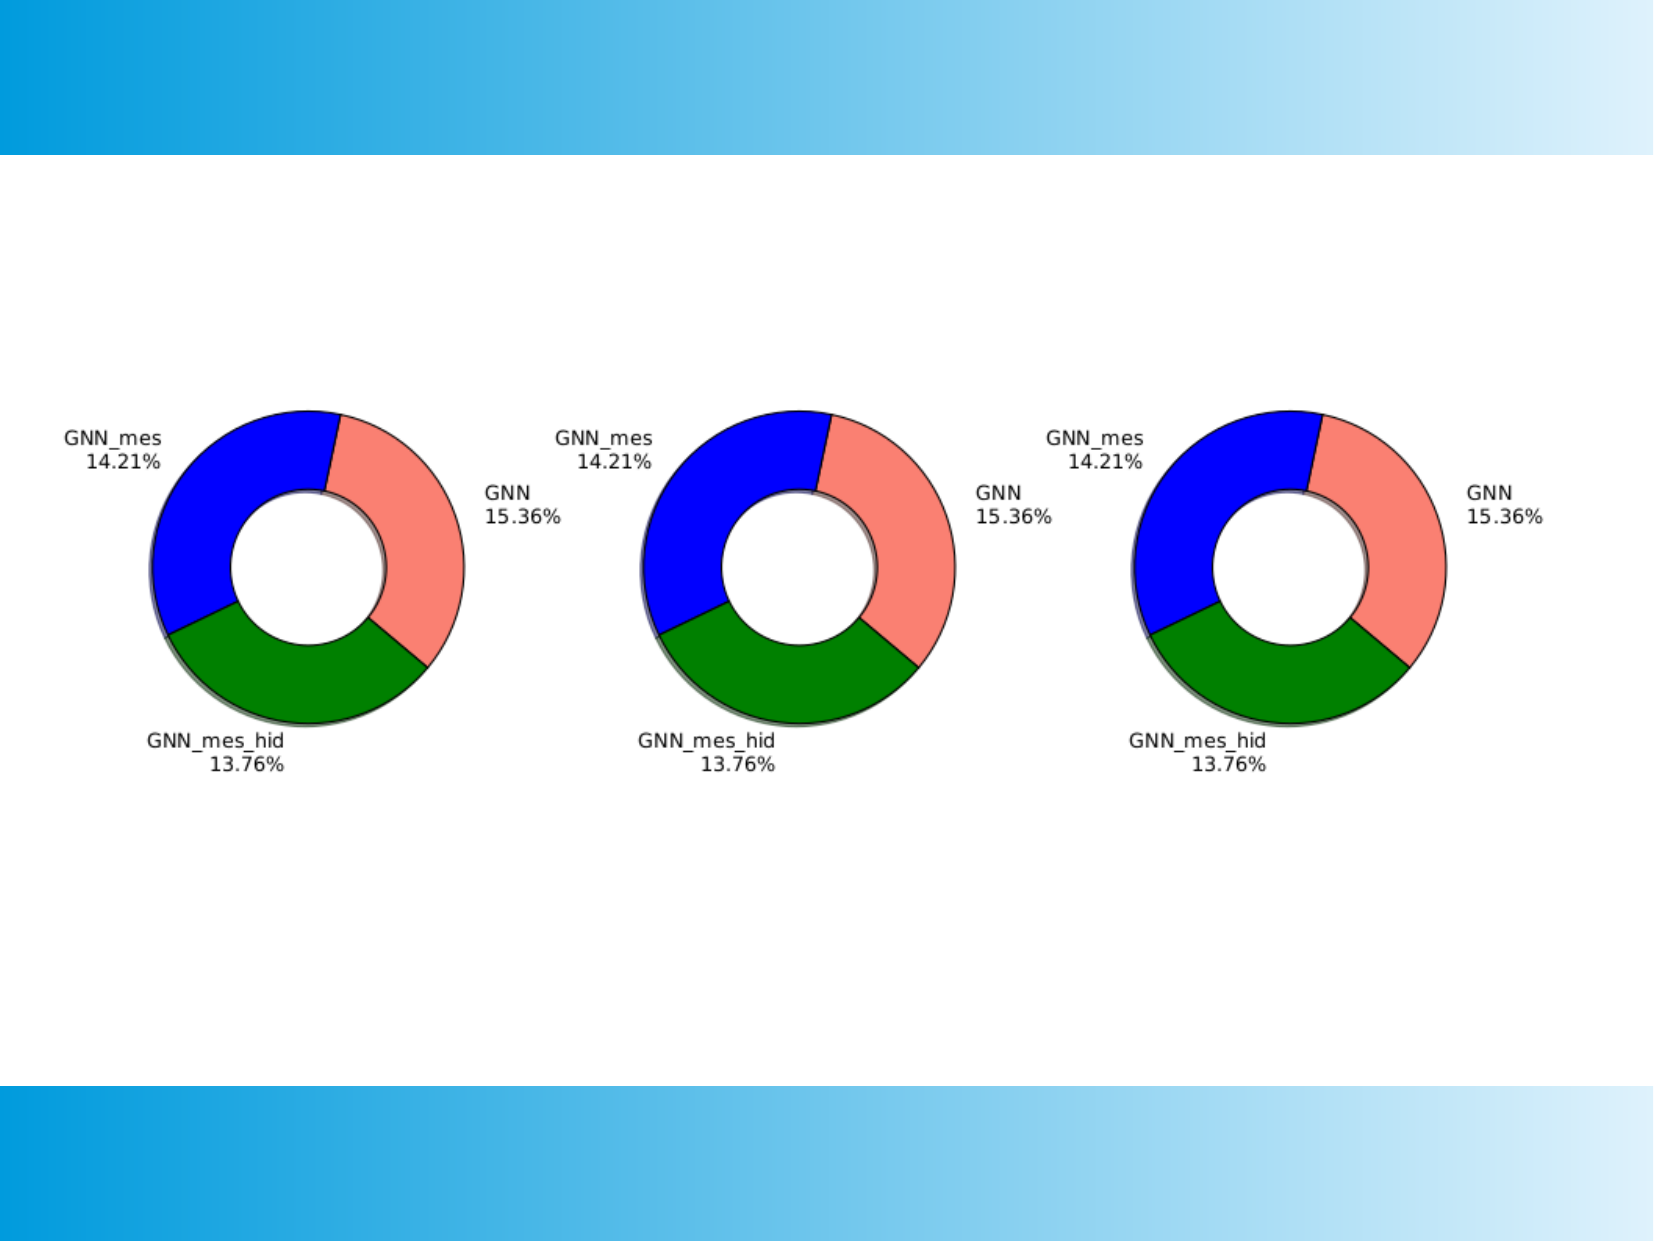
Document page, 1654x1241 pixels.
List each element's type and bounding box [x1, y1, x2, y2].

picture [11, 359, 1606, 809]
